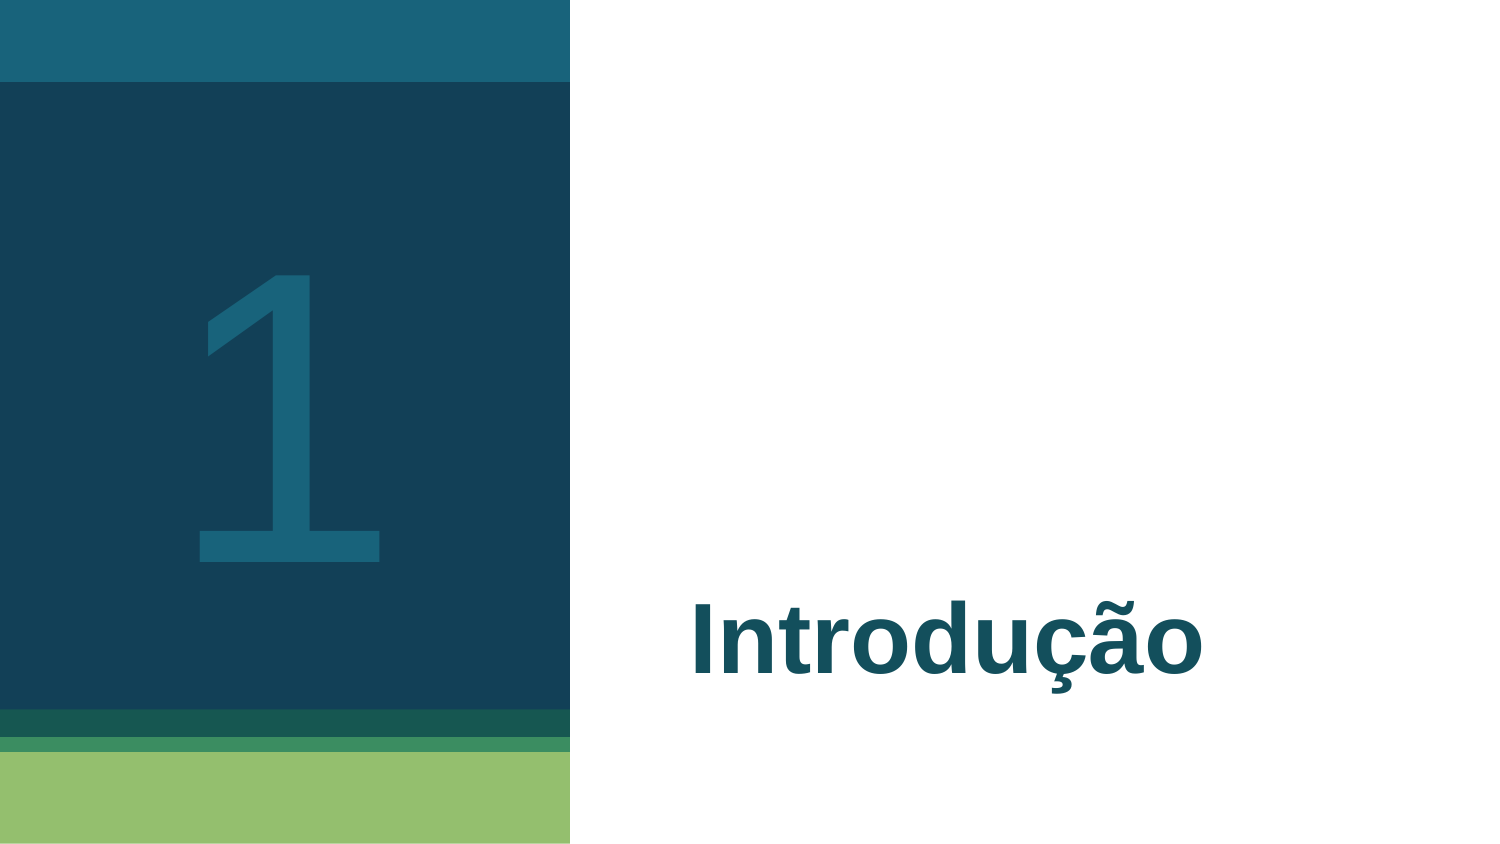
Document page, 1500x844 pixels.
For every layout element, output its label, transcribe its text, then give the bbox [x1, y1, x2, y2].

text_box Introdução [674, 82, 1414, 709]
text_box 1 [0, 82, 570, 709]
